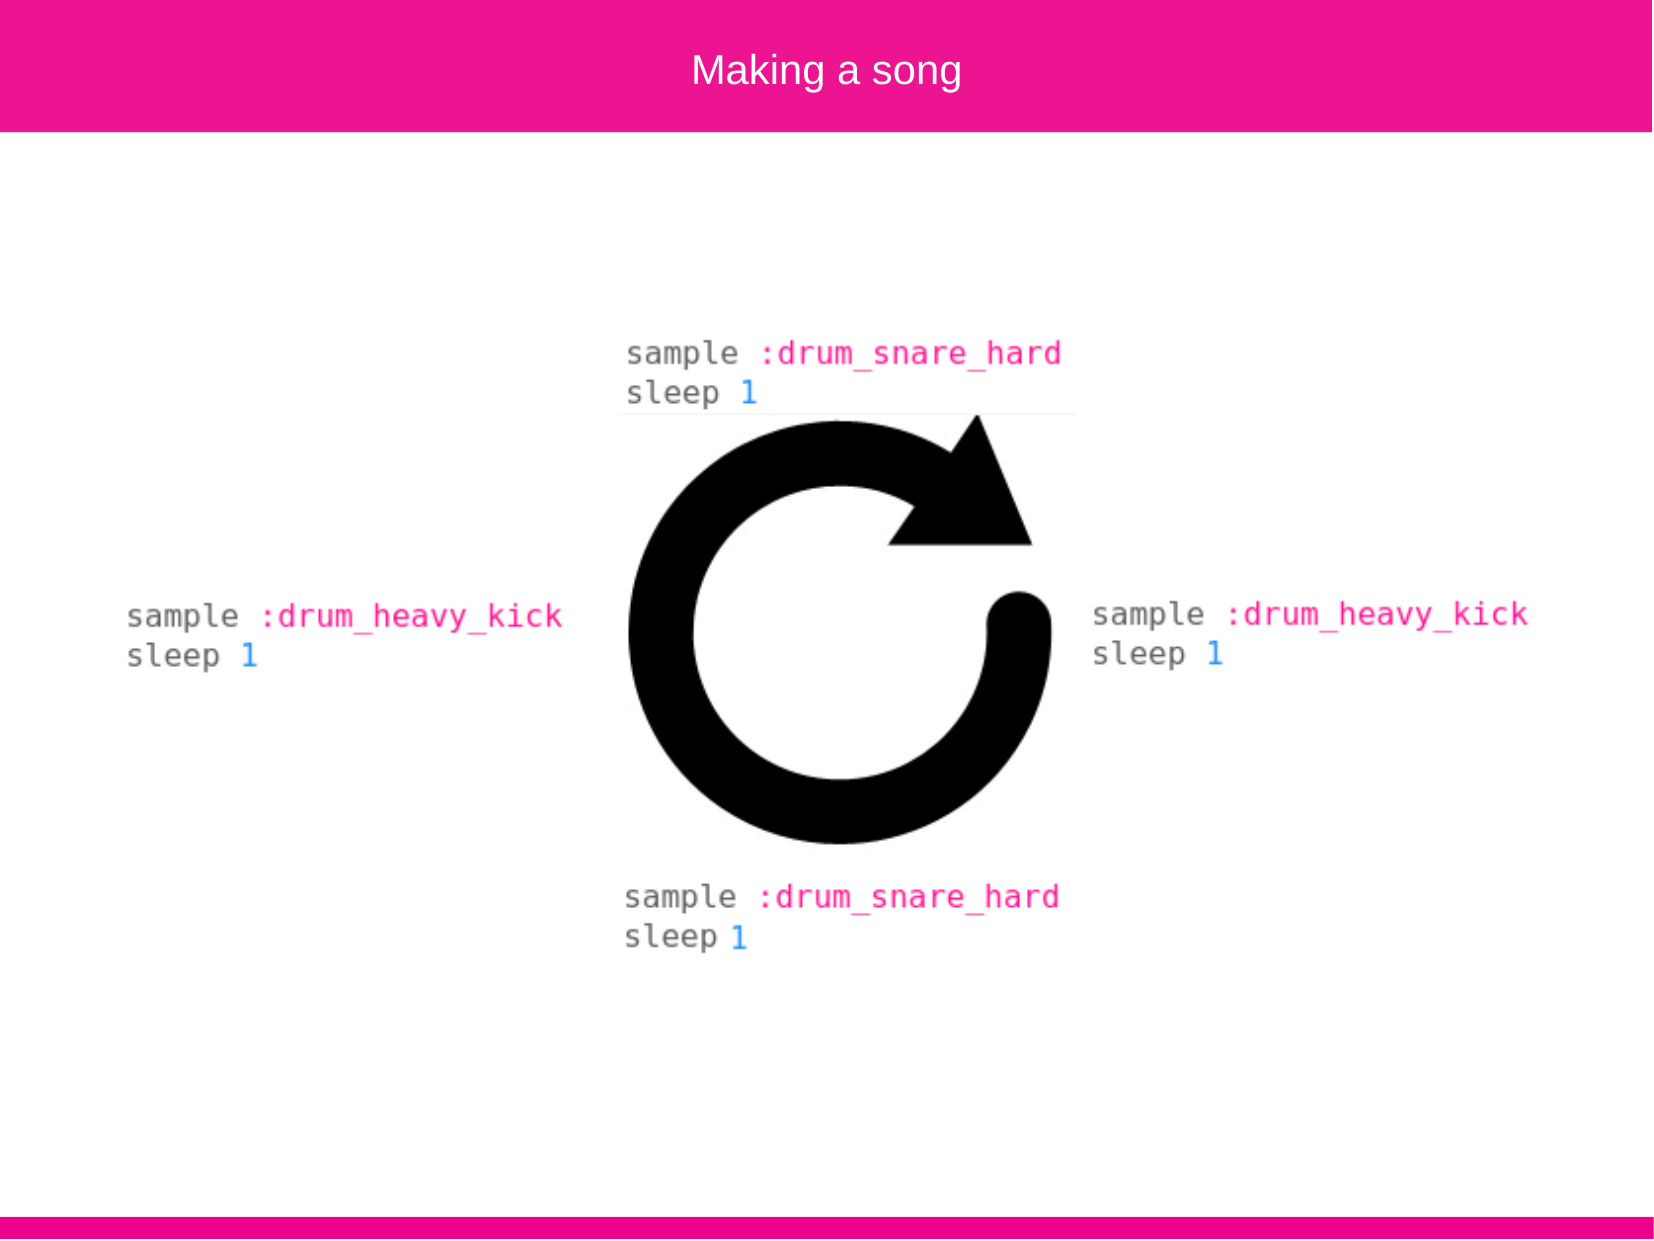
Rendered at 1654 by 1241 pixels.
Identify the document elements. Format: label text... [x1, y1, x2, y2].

picture [0, 0, 1654, 1241]
title Making a song [82, 46, 1571, 94]
